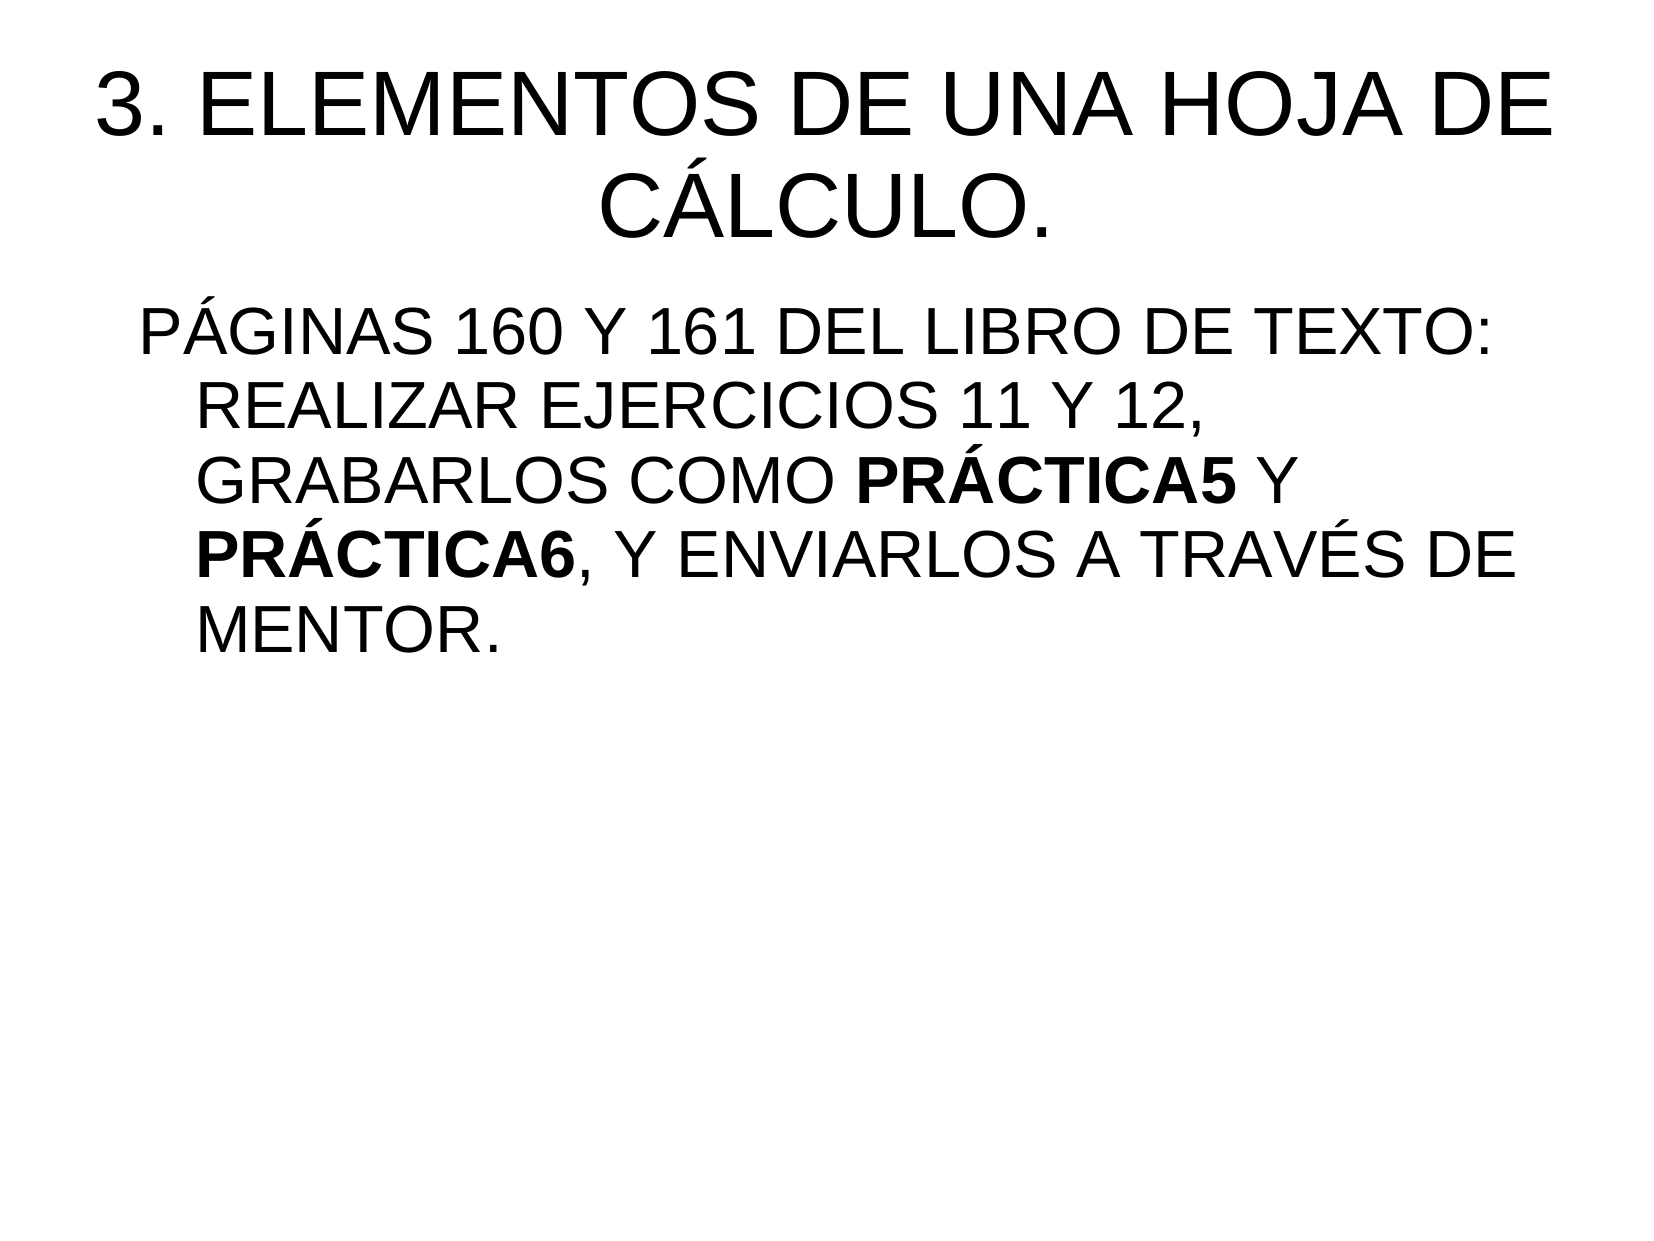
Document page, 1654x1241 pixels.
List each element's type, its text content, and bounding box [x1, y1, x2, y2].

title 3. ELEMENTOS DE UNA HOJA DE CÁLCULO. [82, 47, 1571, 259]
list PÁGINAS 160 Y 161 DEL LIBRO DE TEXTO: REALIZAR EJERCICIOS 11 Y 12, GRABARLOS COMO PRÁCTICA5 Y PRÁCTICA6, Y ENVIARLOS A TRAVÉS DE MENTOR. [82, 290, 1571, 1109]
